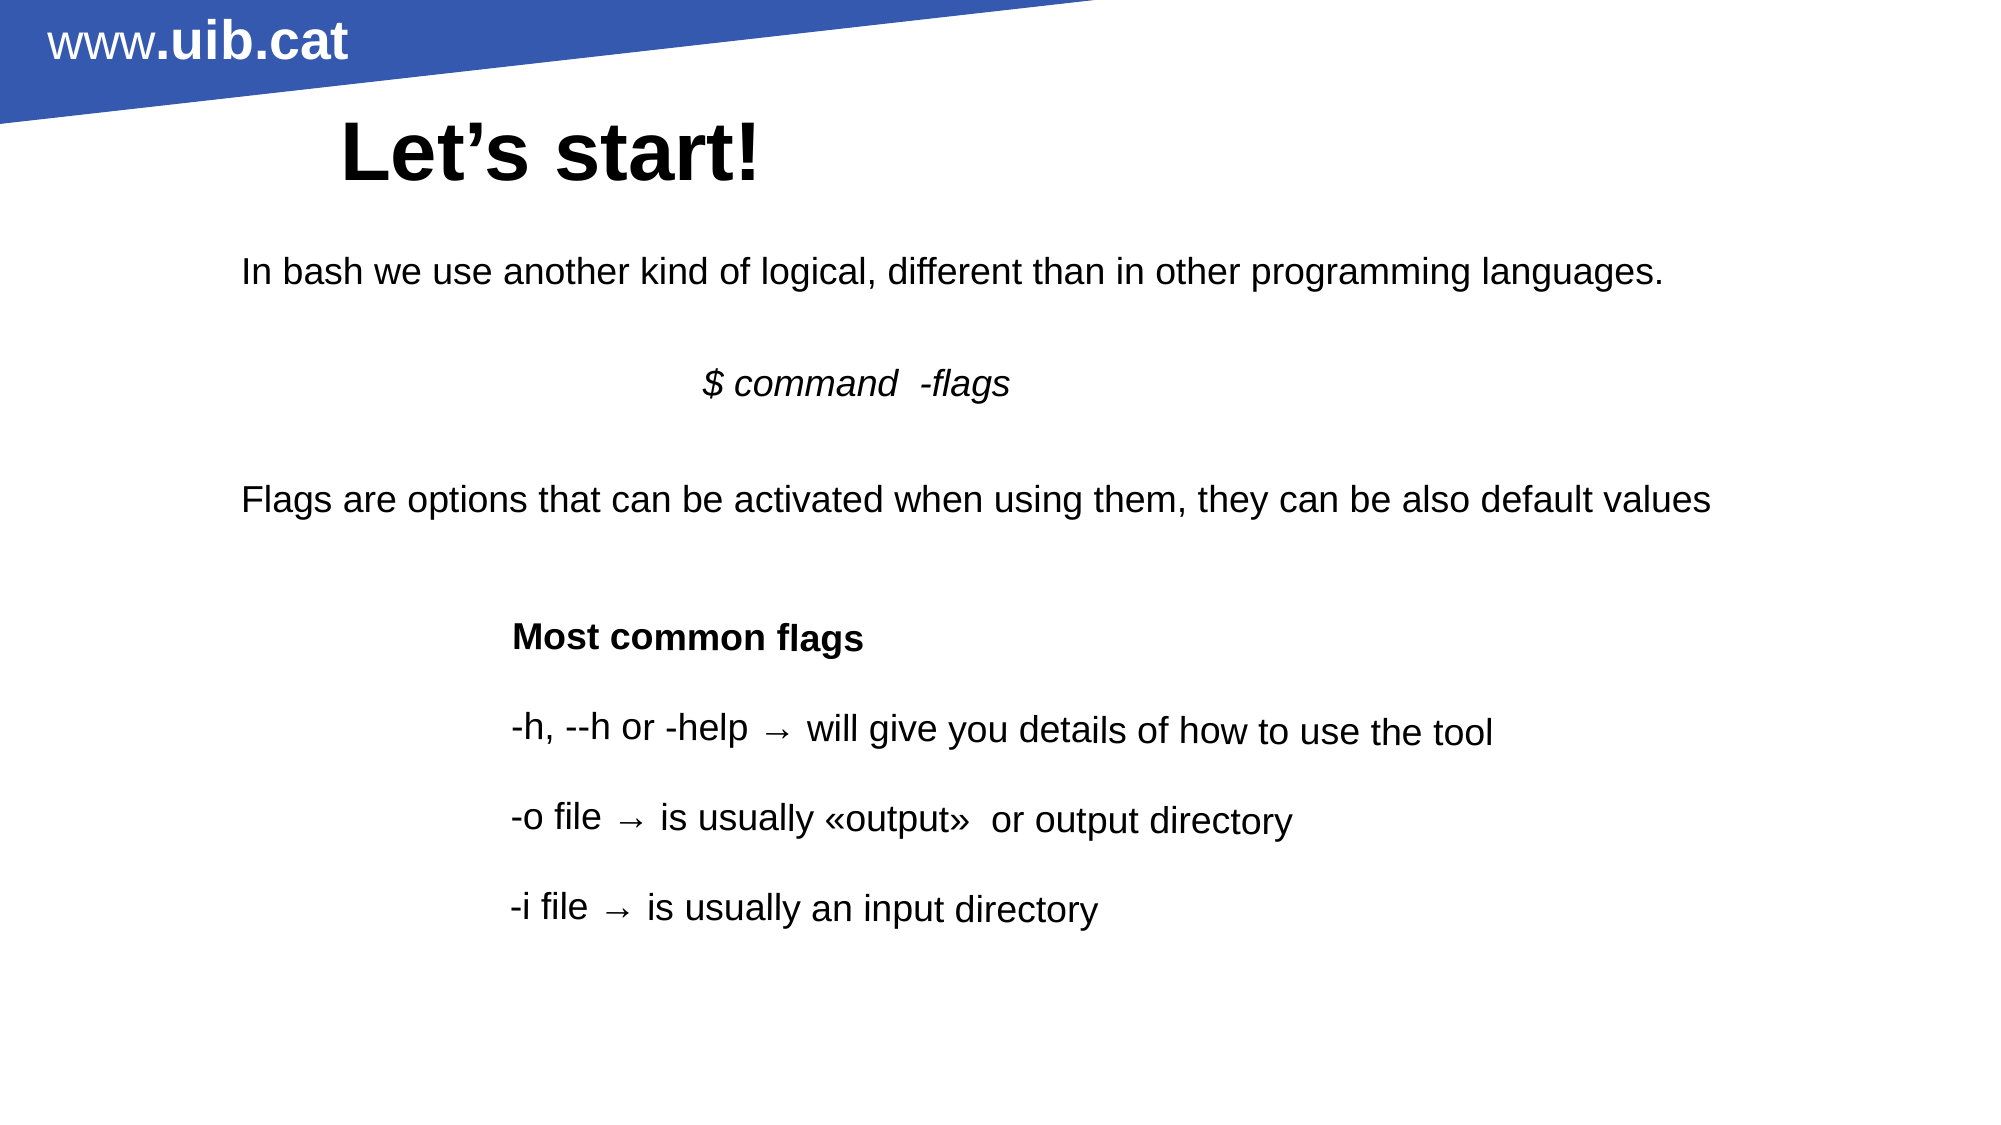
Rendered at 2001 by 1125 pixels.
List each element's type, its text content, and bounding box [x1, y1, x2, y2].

text_box In bash we use another kind of logical, different than in other programming languages. [226, 239, 1779, 297]
text_box Flags are options that can be activated when using them, they can be also default values [226, 467, 1733, 527]
text_box Most common flags -h, --h or -help → will give you details of how to use the tool -o file → is usually «output» or output directory -i file → is usually an input directory [494, 604, 1510, 963]
text_box Let’s start! [325, 90, 1397, 198]
text_box $ command -flags [688, 351, 1229, 414]
